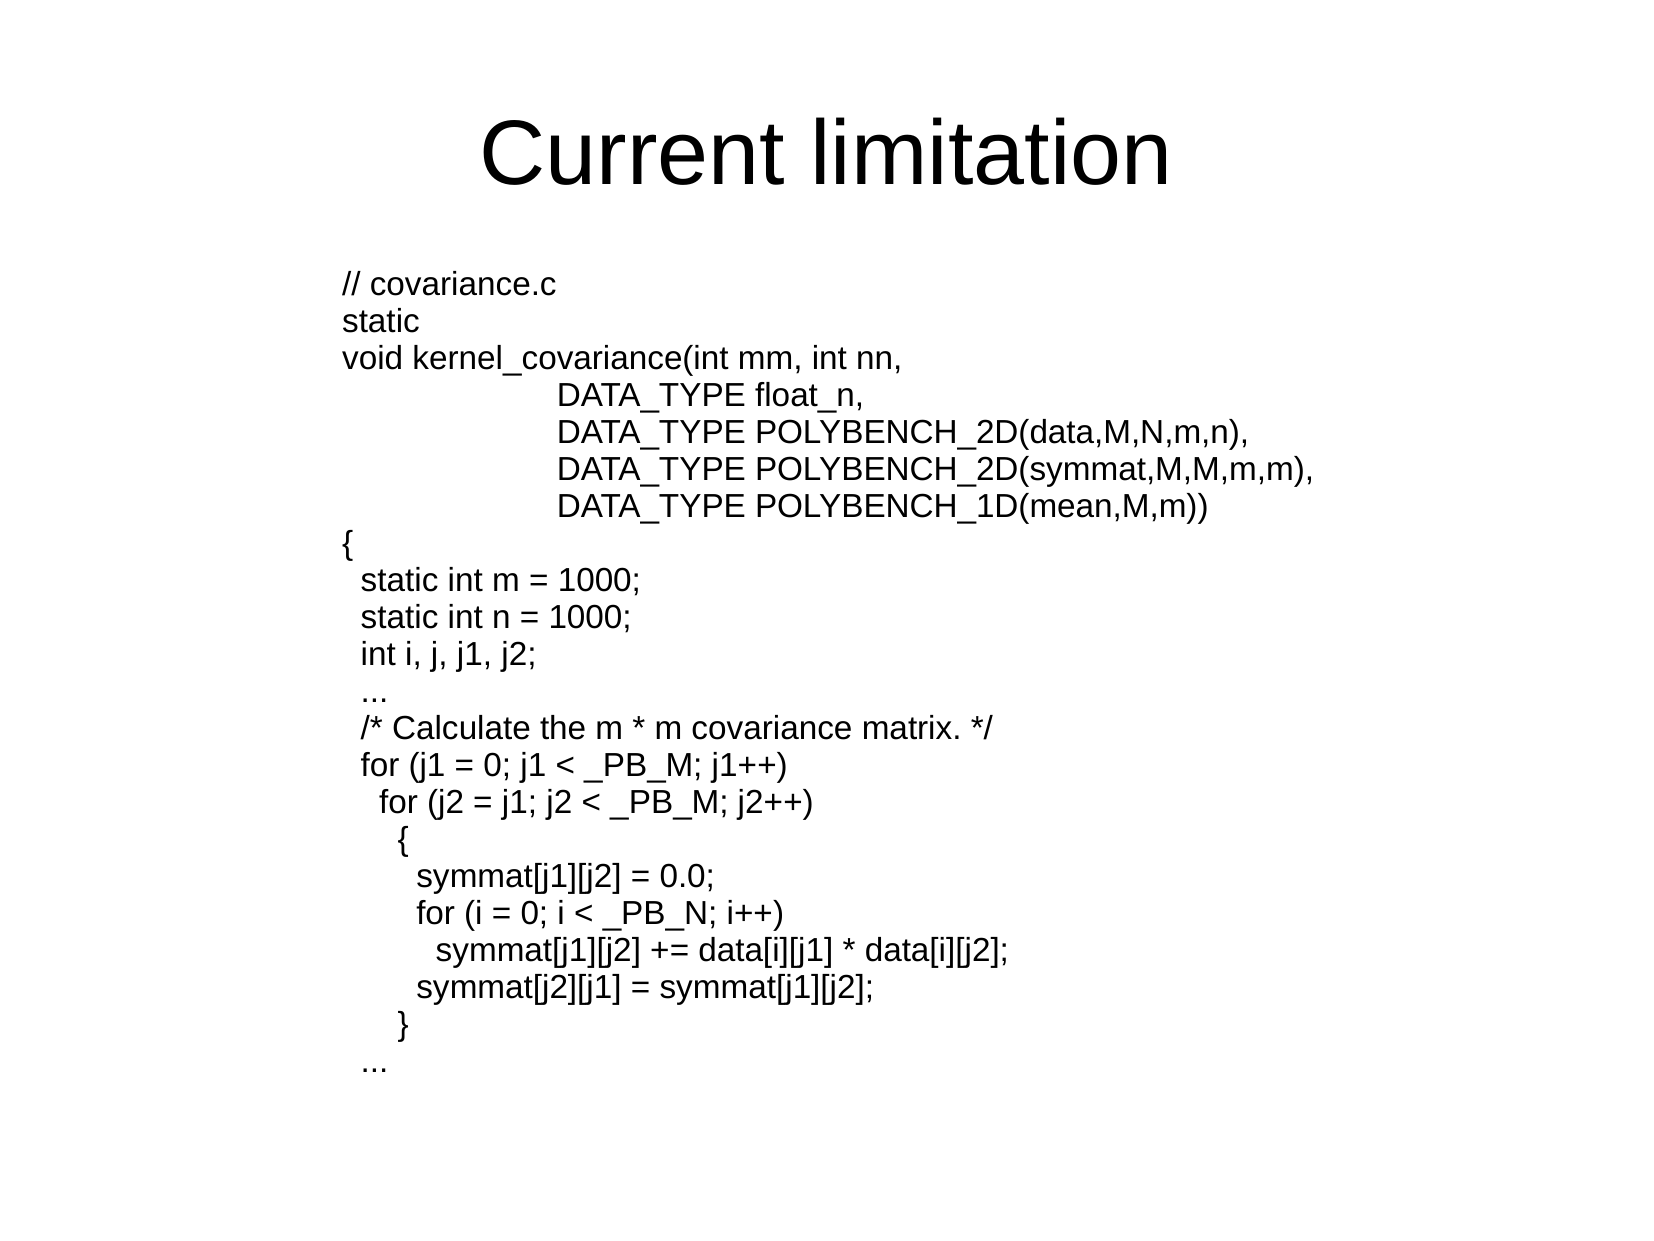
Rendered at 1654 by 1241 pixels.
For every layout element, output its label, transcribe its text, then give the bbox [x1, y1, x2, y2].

text_box // covariance.c static void kernel_covariance(int mm, int nn, DATA_TYPE float_n, DATA_TYPE POLYBENCH_2D(data,M,N,m,n), DATA_TYPE POLYBENCH_2D(symmat,M,M,m,m), DATA_TYPE POLYBENCH_1D(mean,M,m)) { static int m = 1000; static int n = 1000; int i, j, j1, j2; ... /* Calculate the m * m covariance matrix. */ for (j1 = 0; j1 < _PB_M; j1++) for (j2 = j1; j2 < _PB_M; j2++) { symmat[j1][j2] = 0.0; for (i = 0; i < _PB_N; i++) symmat[j1][j2] += data[i][j1] * data[i][j2]; symmat[j2][j1] = symmat[j1][j2]; } ... [327, 220, 1331, 1088]
title Current limitation [82, 49, 1571, 257]
